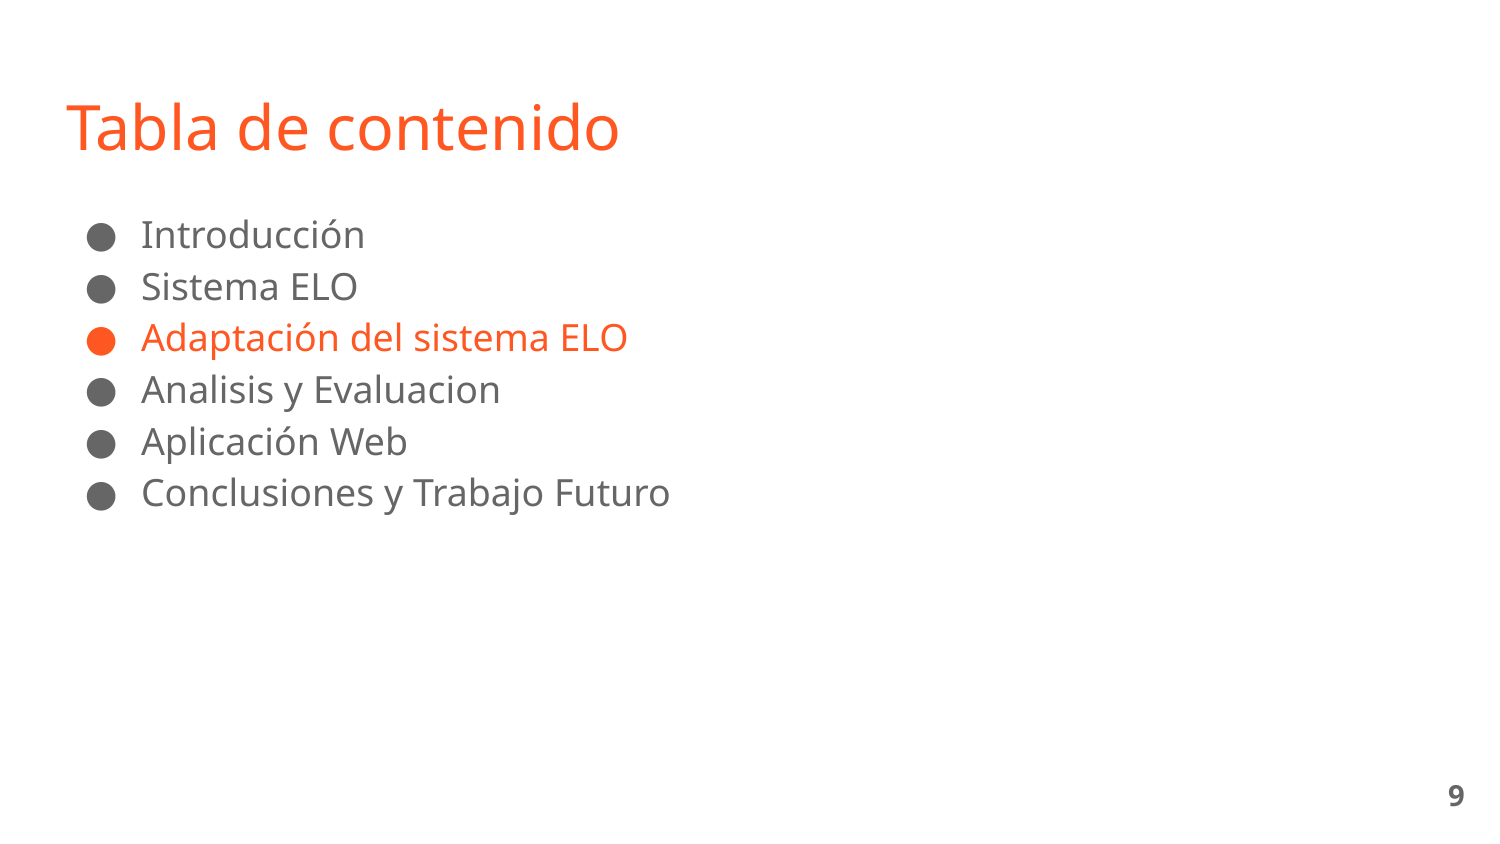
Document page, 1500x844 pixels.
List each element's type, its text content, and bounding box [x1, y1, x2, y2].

title Tabla de contenido [51, 72, 1449, 167]
list Introducción Sistema ELO Adaptación del sistema ELO Analisis y Evaluacion Aplicación Web Conclusiones y Trabajo Futuro [51, 189, 1449, 750]
slide_number <number> [1389, 764, 1480, 830]
